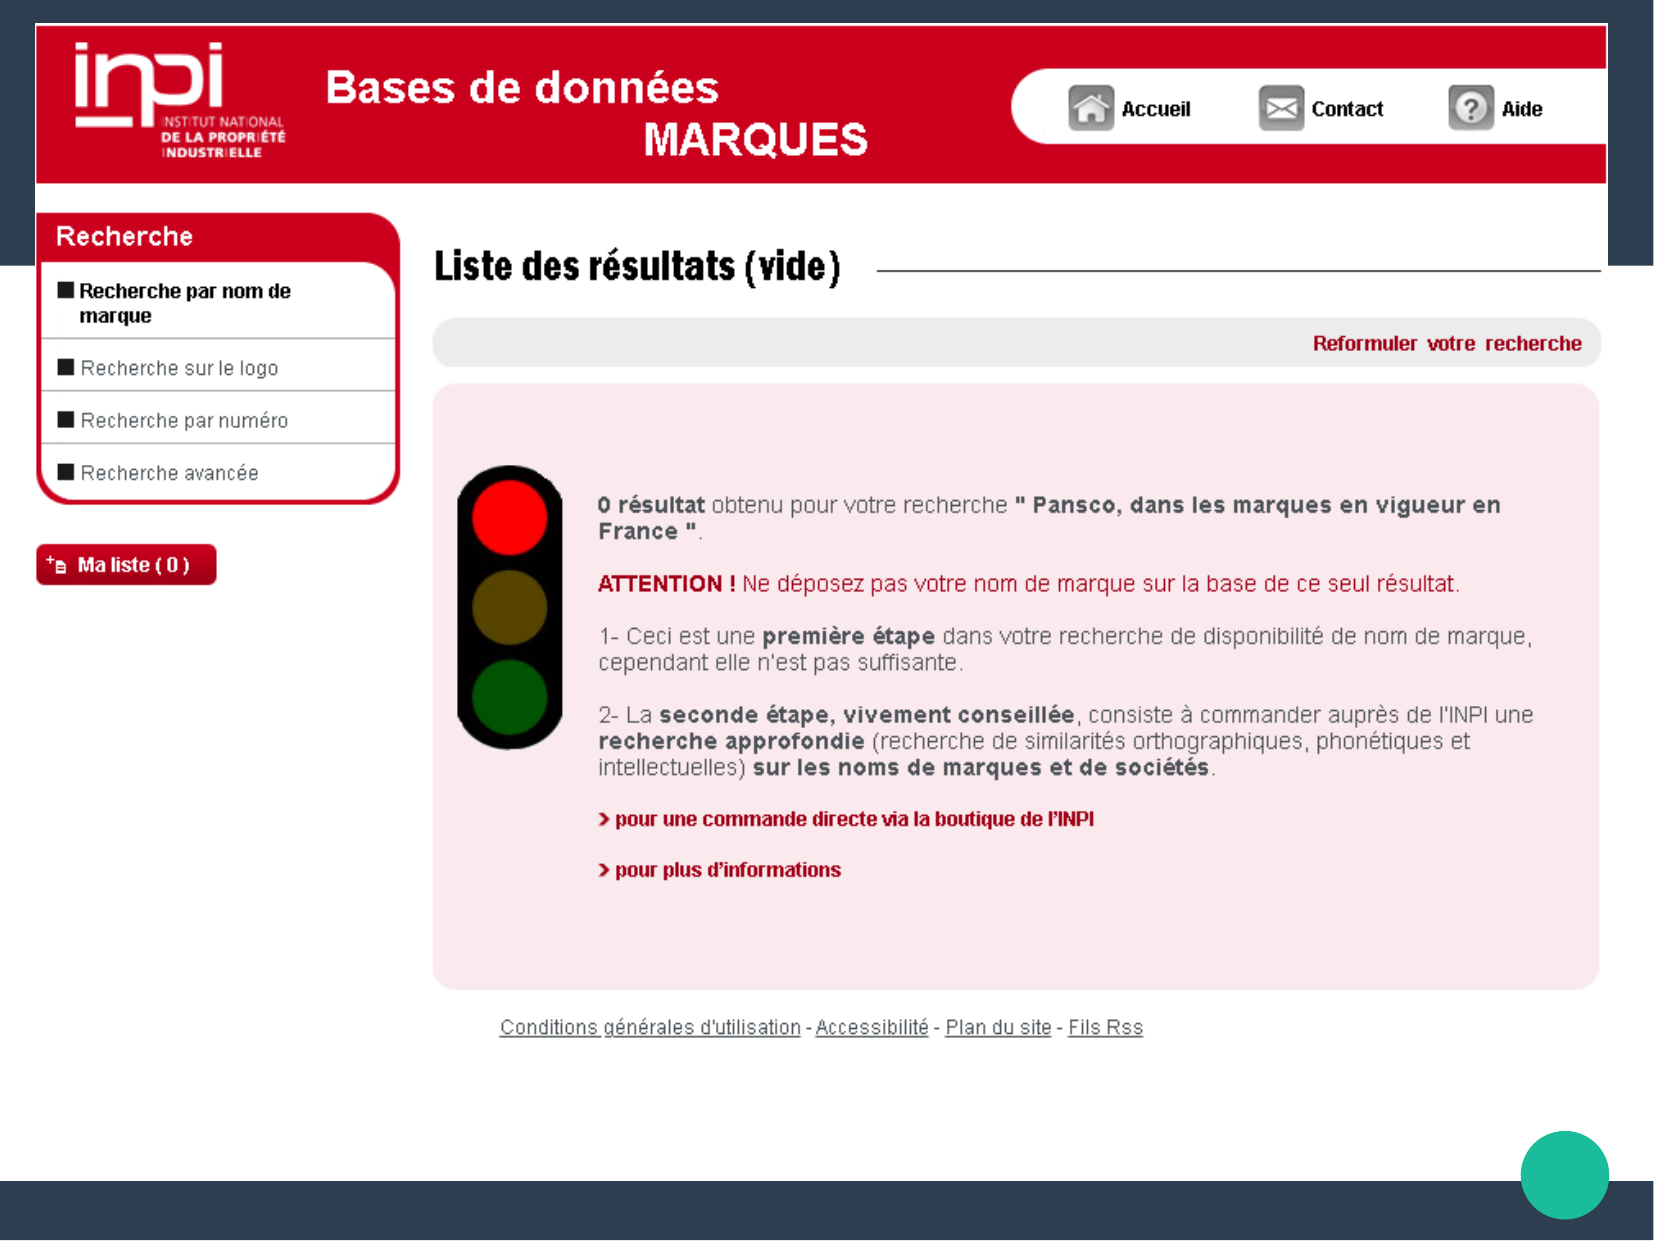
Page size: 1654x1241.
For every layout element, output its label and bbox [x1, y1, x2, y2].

picture [35, 23, 1608, 1110]
